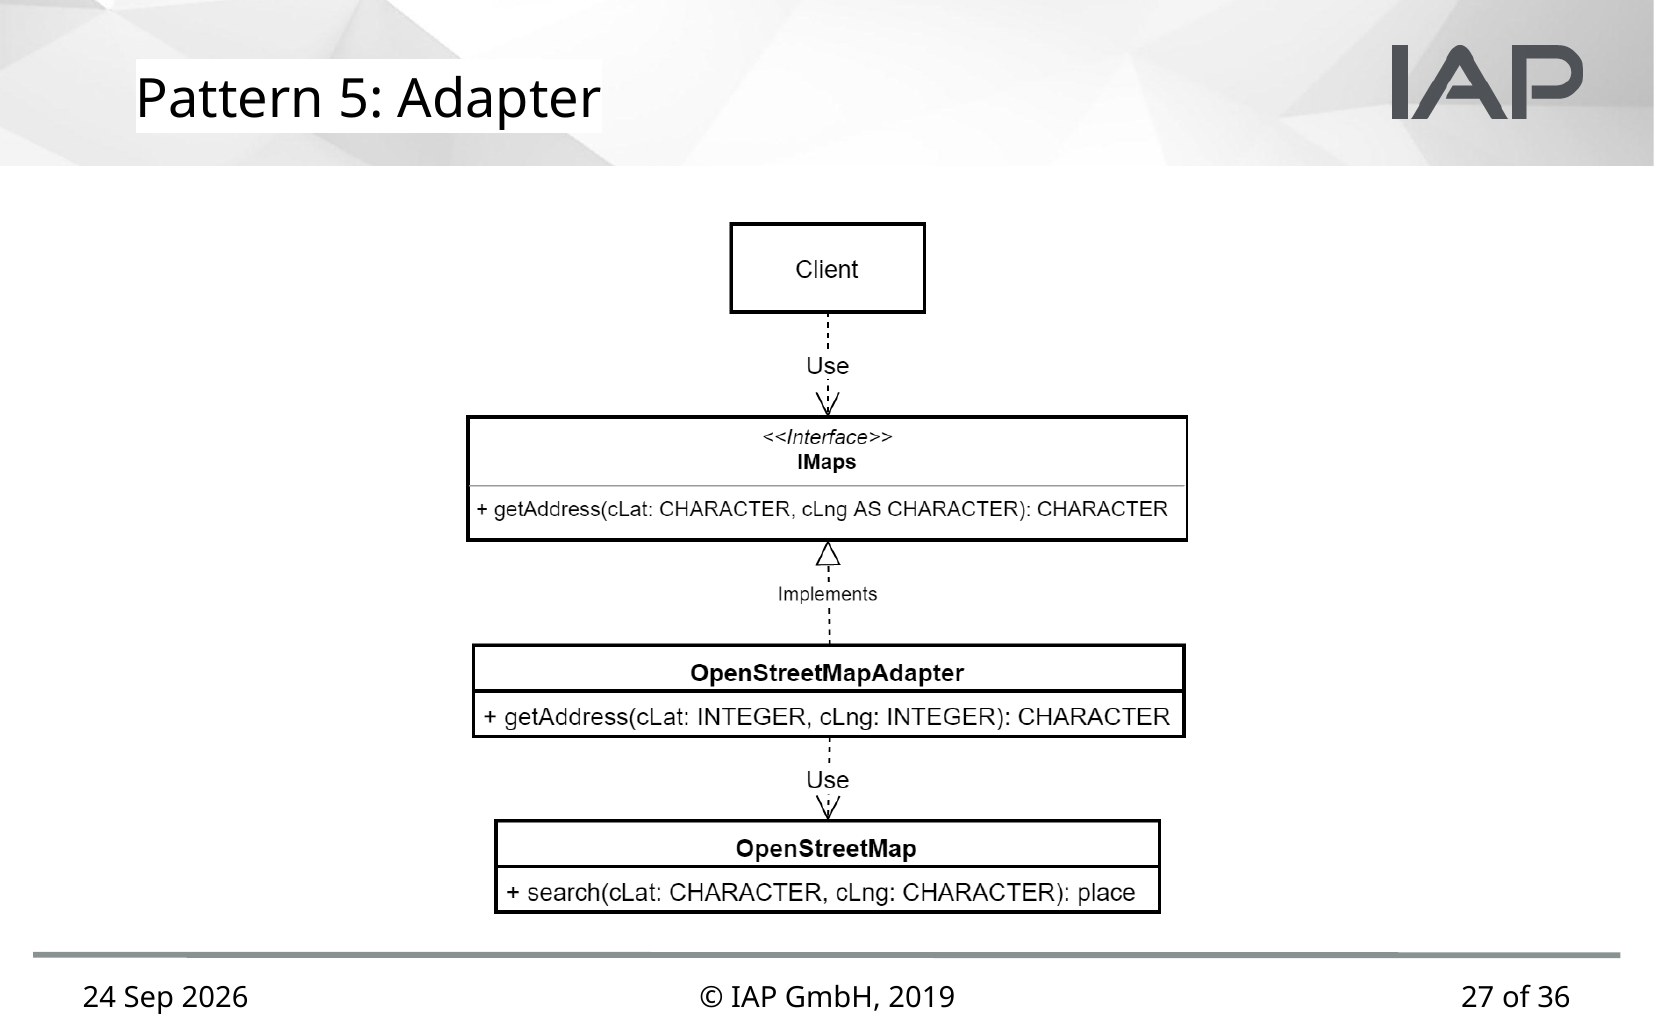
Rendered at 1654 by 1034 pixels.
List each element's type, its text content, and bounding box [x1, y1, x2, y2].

title Pattern 5: Adapter [135, 41, 1264, 152]
picture [465, 221, 1188, 916]
picture [0, 0, 1654, 166]
